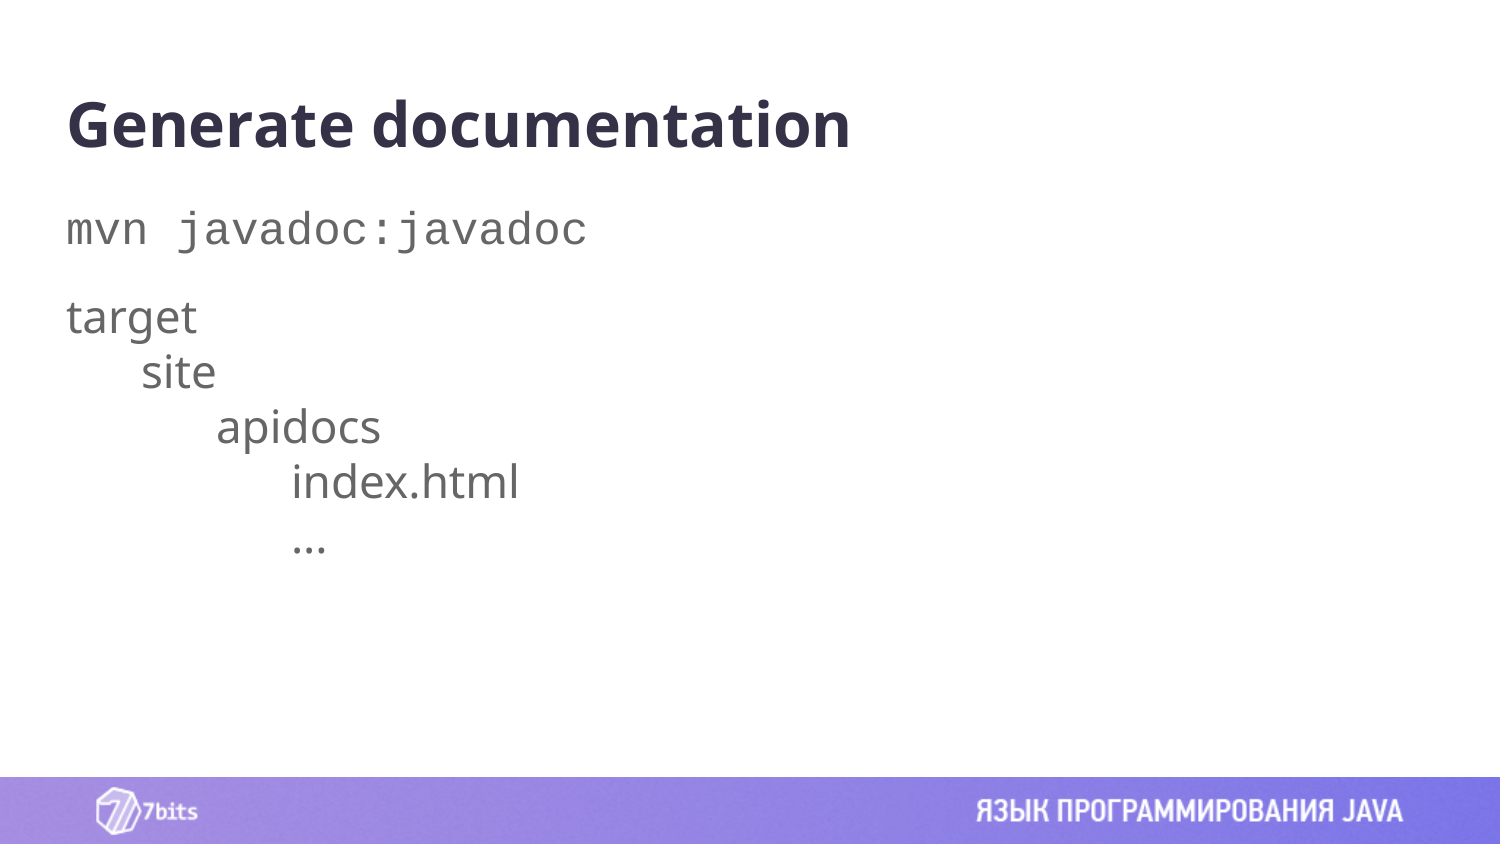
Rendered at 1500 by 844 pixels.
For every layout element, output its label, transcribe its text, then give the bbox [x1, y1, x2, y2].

picture [0, 777, 1500, 844]
title Generate documentation [51, 69, 1449, 164]
list mvn javadoc:javadoc target site apidocs index.html ... [51, 184, 1449, 745]
